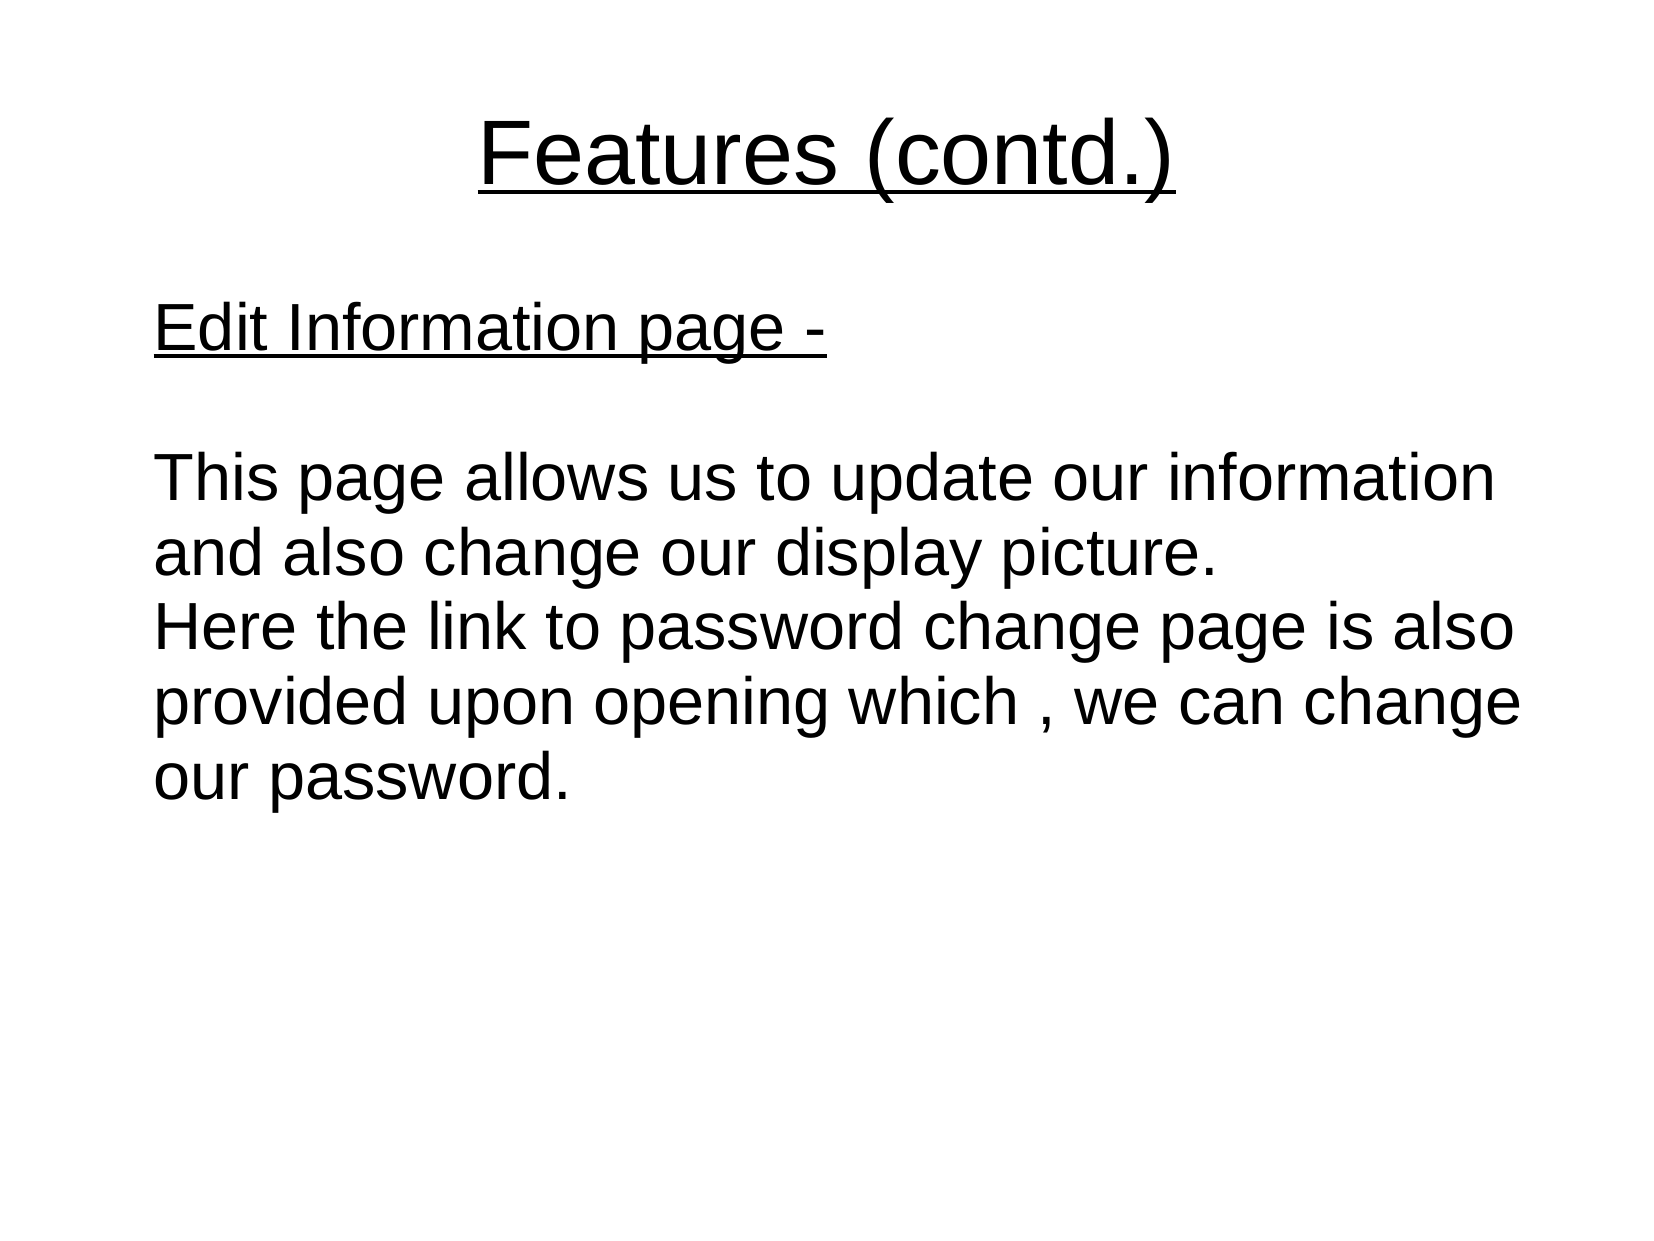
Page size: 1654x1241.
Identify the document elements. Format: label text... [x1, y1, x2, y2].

list Edit Information page - This page allows us to update our information and also change our display picture. Here the link to password change page is also provided upon opening which , we can change our password. [82, 290, 1538, 1010]
title Features (contd.) [82, 49, 1571, 257]
